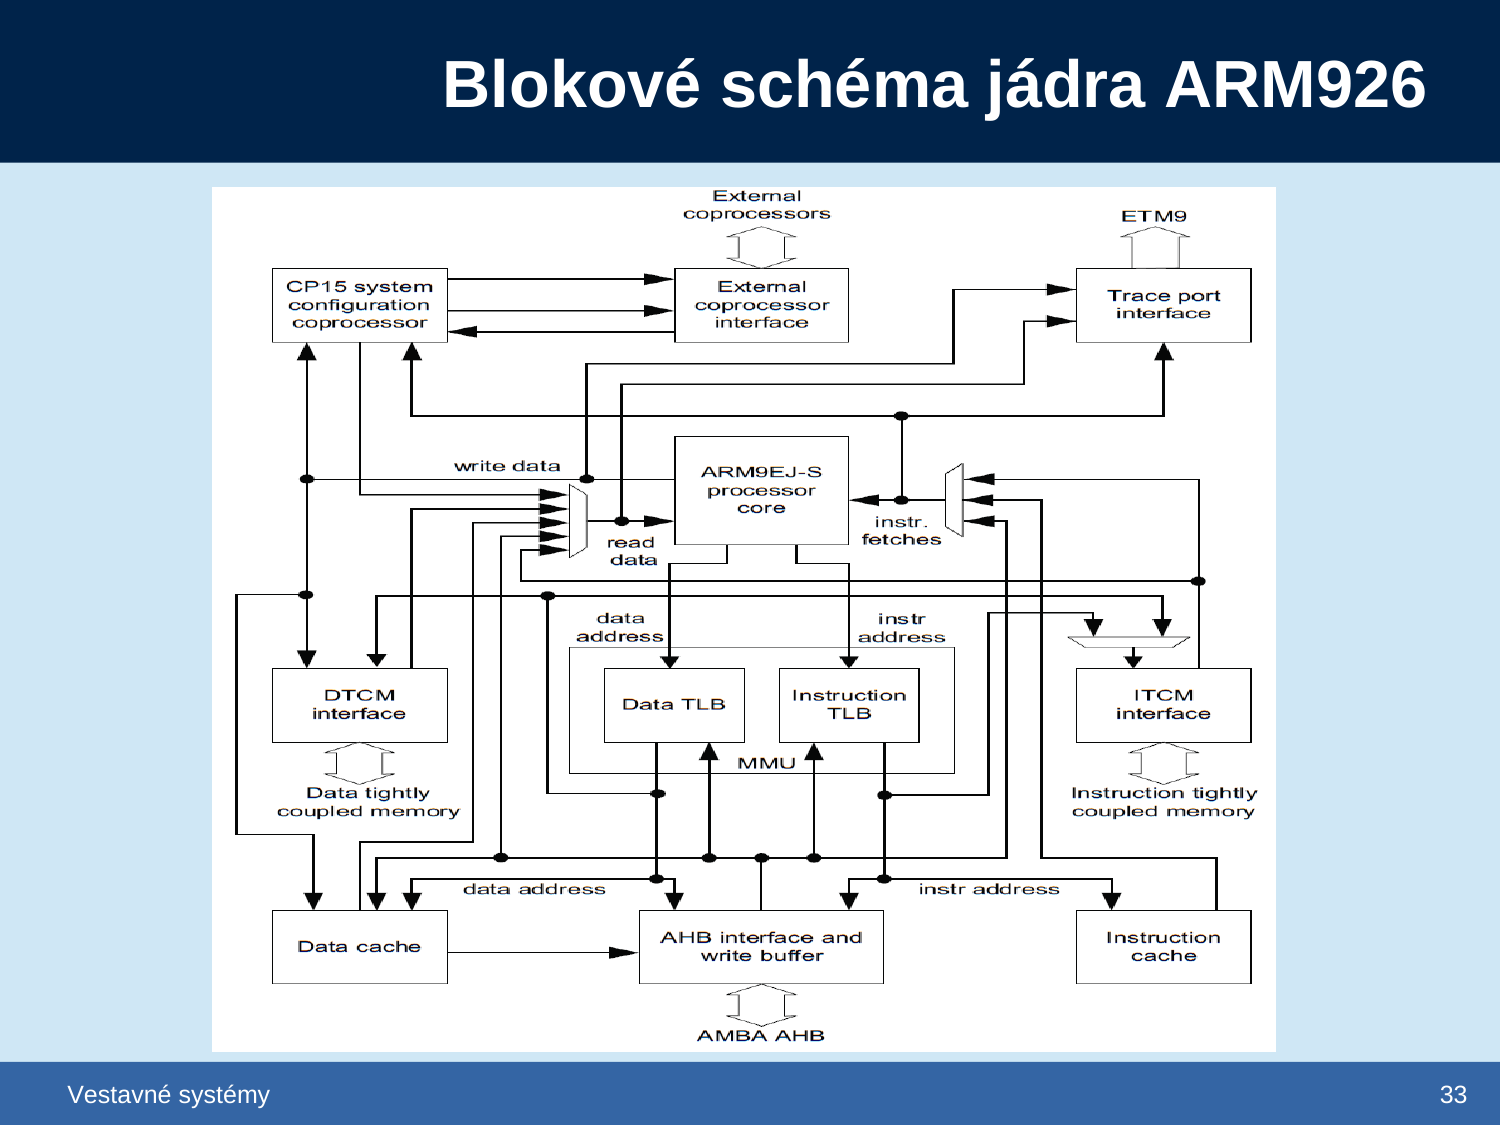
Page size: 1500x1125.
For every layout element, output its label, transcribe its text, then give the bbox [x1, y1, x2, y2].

picture [212, 187, 1276, 1052]
title Blokové schéma jádra ARM926 [47, 0, 1443, 164]
